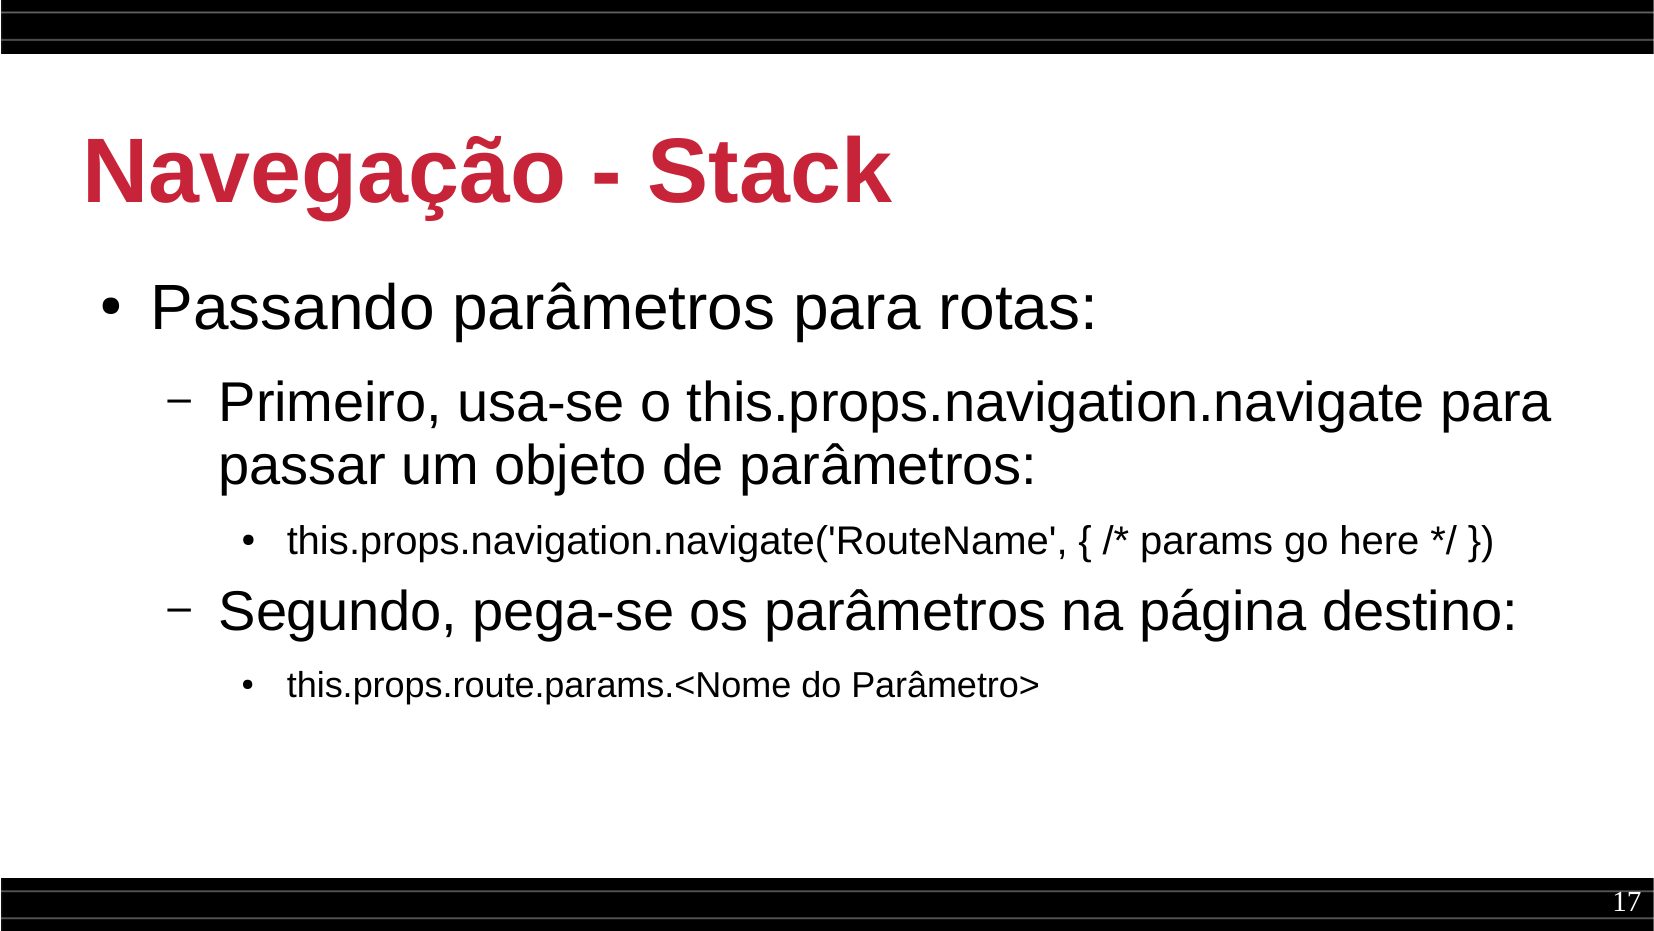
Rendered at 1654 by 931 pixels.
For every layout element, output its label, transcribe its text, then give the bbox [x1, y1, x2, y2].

picture [1, 878, 1654, 931]
title Navegação - Stack [82, 92, 1571, 249]
picture [1, 0, 1654, 54]
list Passando parâmetros para rotas: Primeiro, usa-se o this.props.navigation.navigate para passar um objeto de parâmetros: this.props.navigation.navigate('RouteName', { /* params go here */ }) Segundo, pega-se os parâmetros na página destino: this.props.route.params.<Nome do Parâmetro> [82, 271, 1571, 758]
